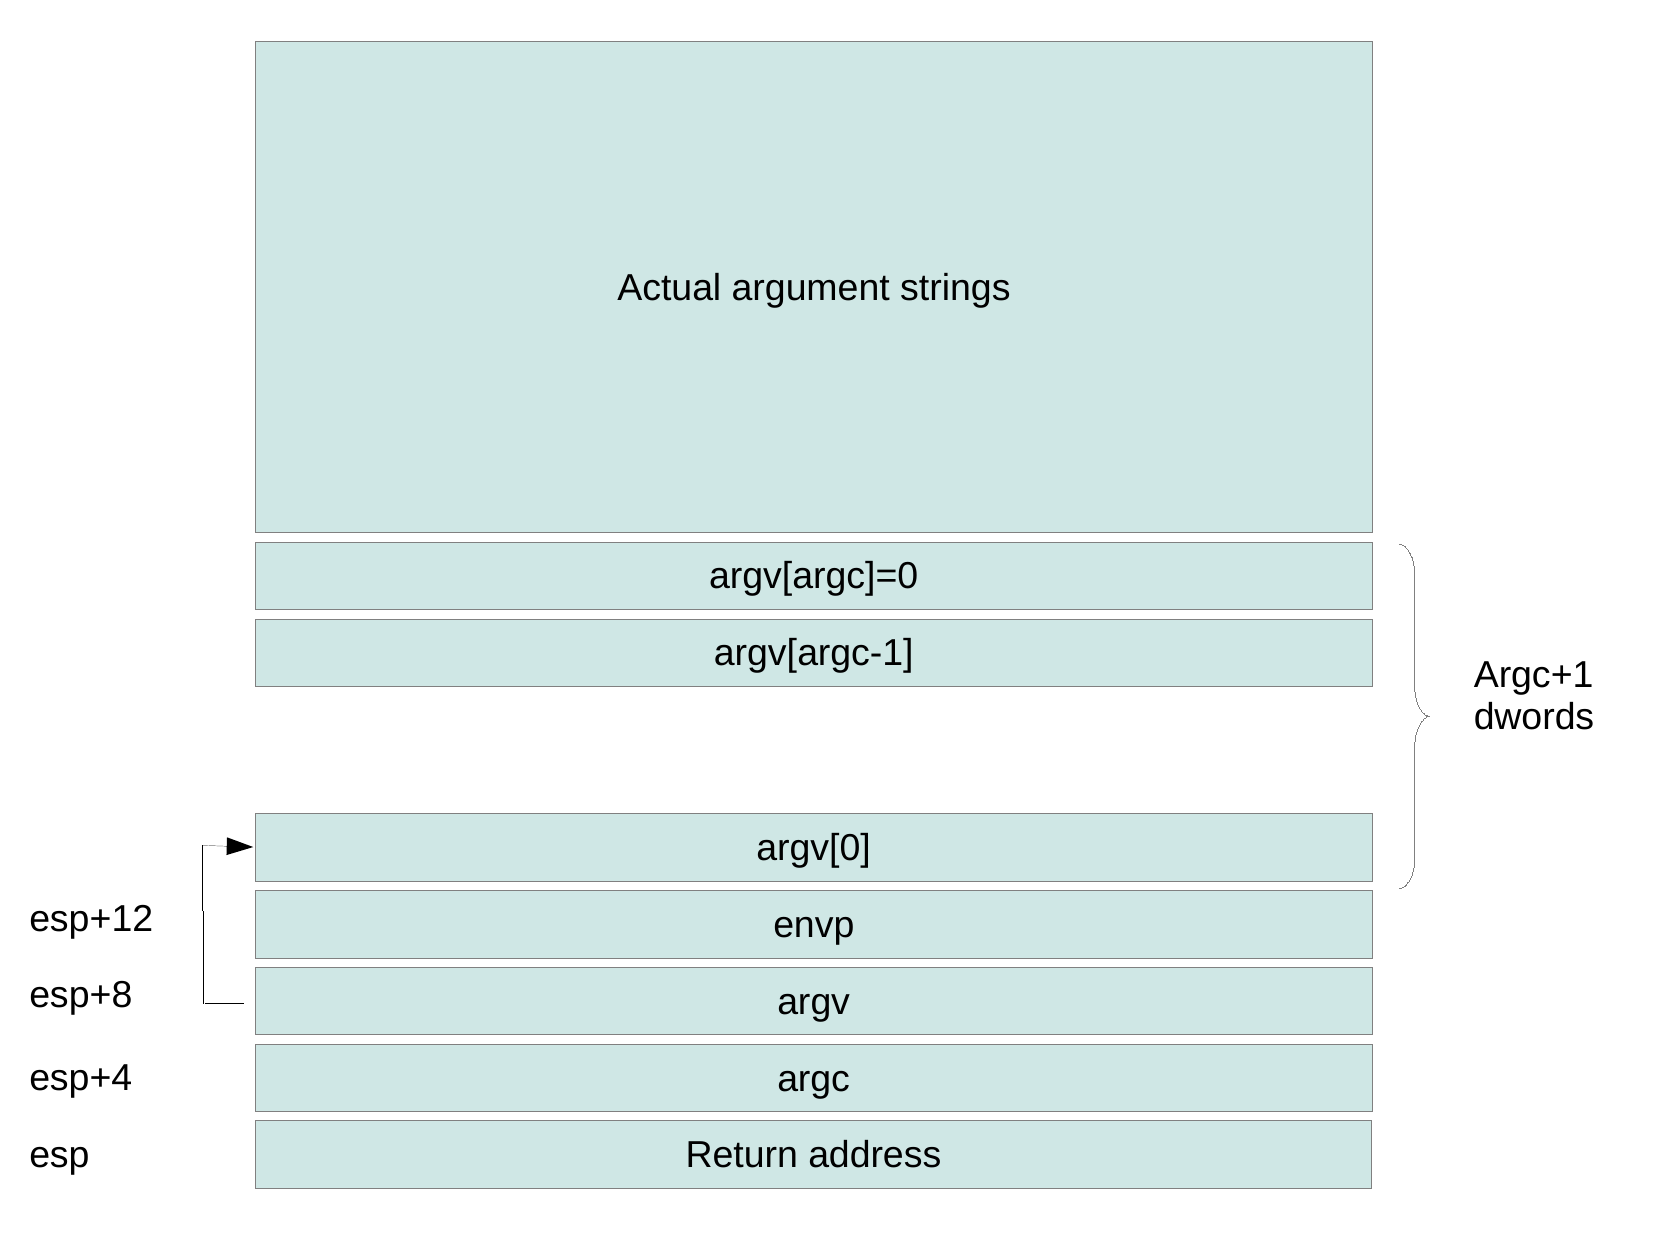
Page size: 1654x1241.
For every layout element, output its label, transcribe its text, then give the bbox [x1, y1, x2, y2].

text_box esp+12 [14, 889, 301, 947]
text_box Return address [255, 1120, 1372, 1189]
text_box esp [14, 1125, 301, 1183]
text_box argv[argc]=0 [255, 542, 1373, 610]
text_box argv[0] [255, 813, 1373, 882]
text_box esp+8 [14, 966, 301, 1024]
text_box envp [255, 890, 1373, 959]
text_box argc [255, 1044, 1373, 1112]
text_box Argc+1 dwords [1459, 646, 1654, 746]
text_box argv [255, 967, 1373, 1035]
text_box argv[argc-1] [255, 619, 1373, 687]
text_box Actual argument strings [255, 41, 1373, 533]
text_box esp+4 [14, 1049, 301, 1106]
